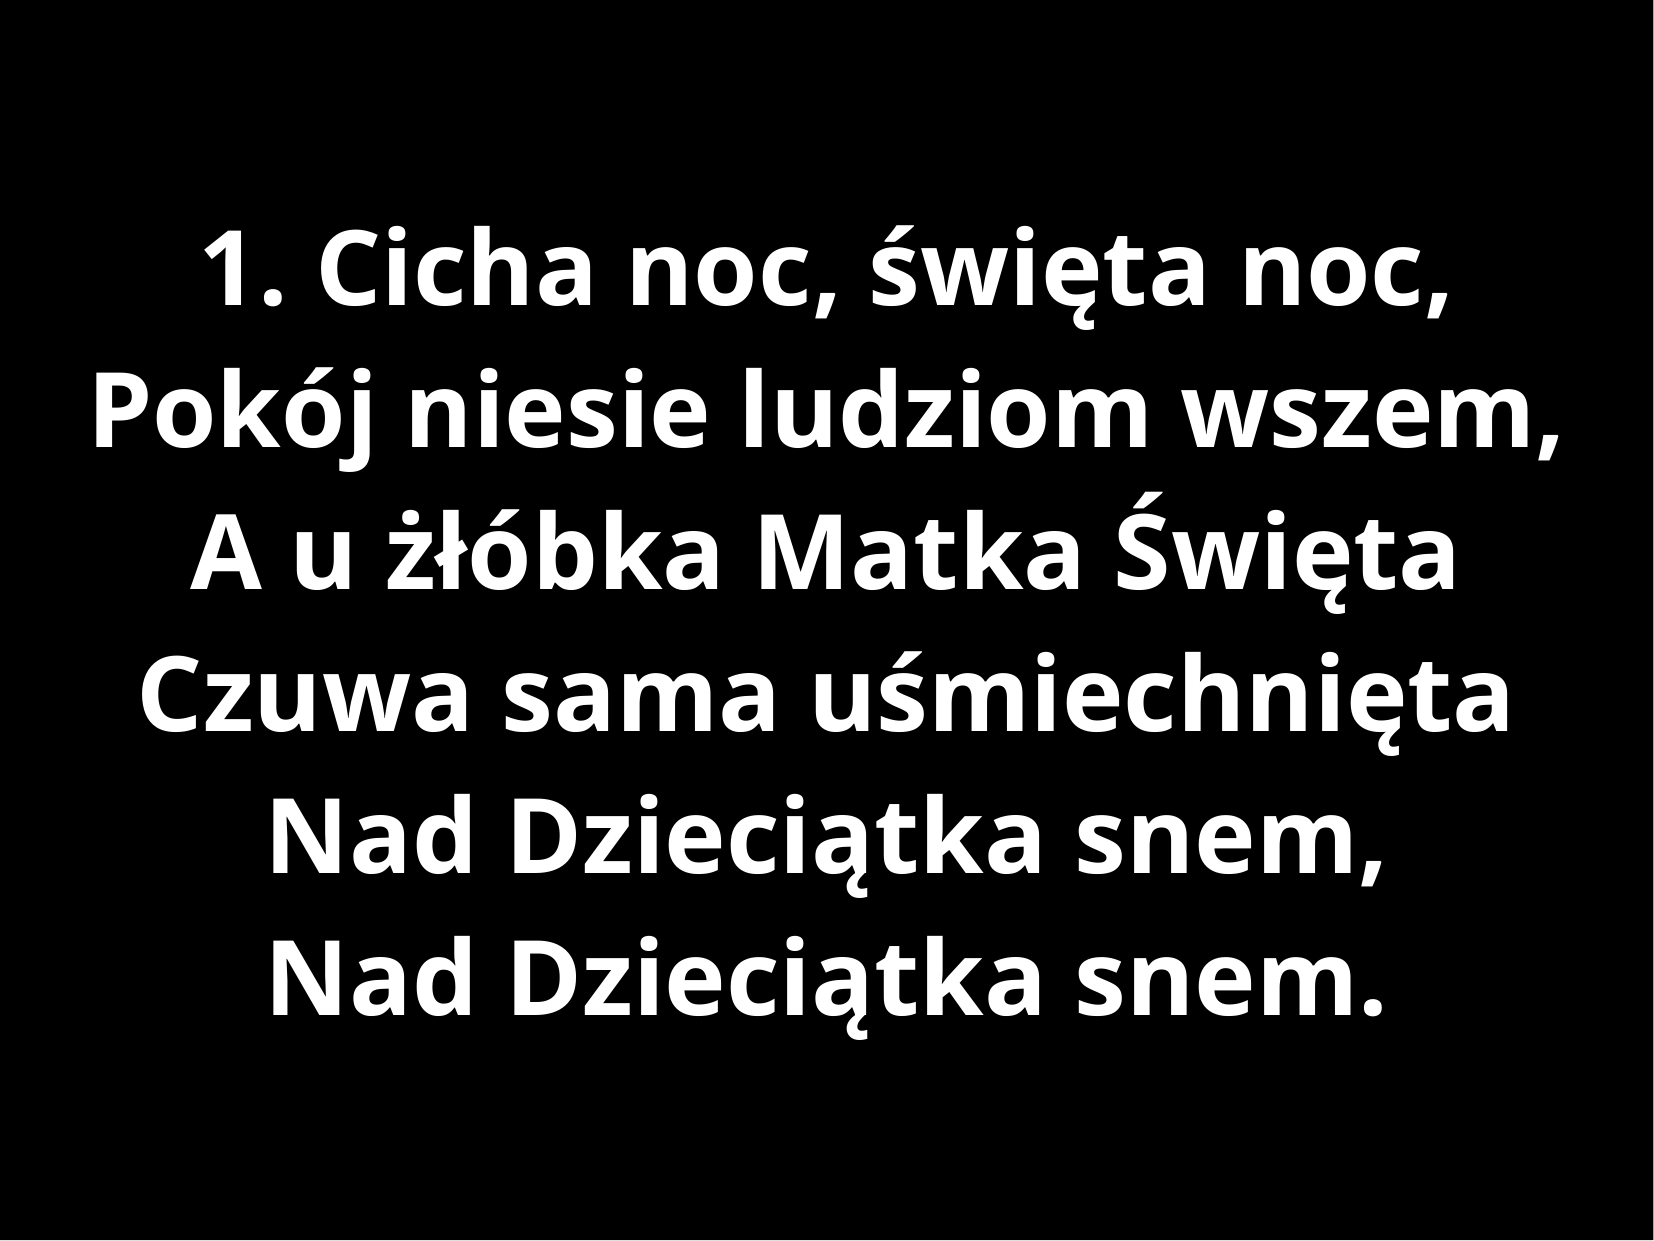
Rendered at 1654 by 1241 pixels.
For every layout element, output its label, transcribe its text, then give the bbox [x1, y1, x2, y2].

title 1. Cicha noc, święta noc, Pokój niesie ludziom wszem, A u żłóbka Matka Święta Czuwa sama uśmiechnięta Nad Dzieciątka snem, Nad Dzieciątka snem. [0, 0, 1654, 1241]
